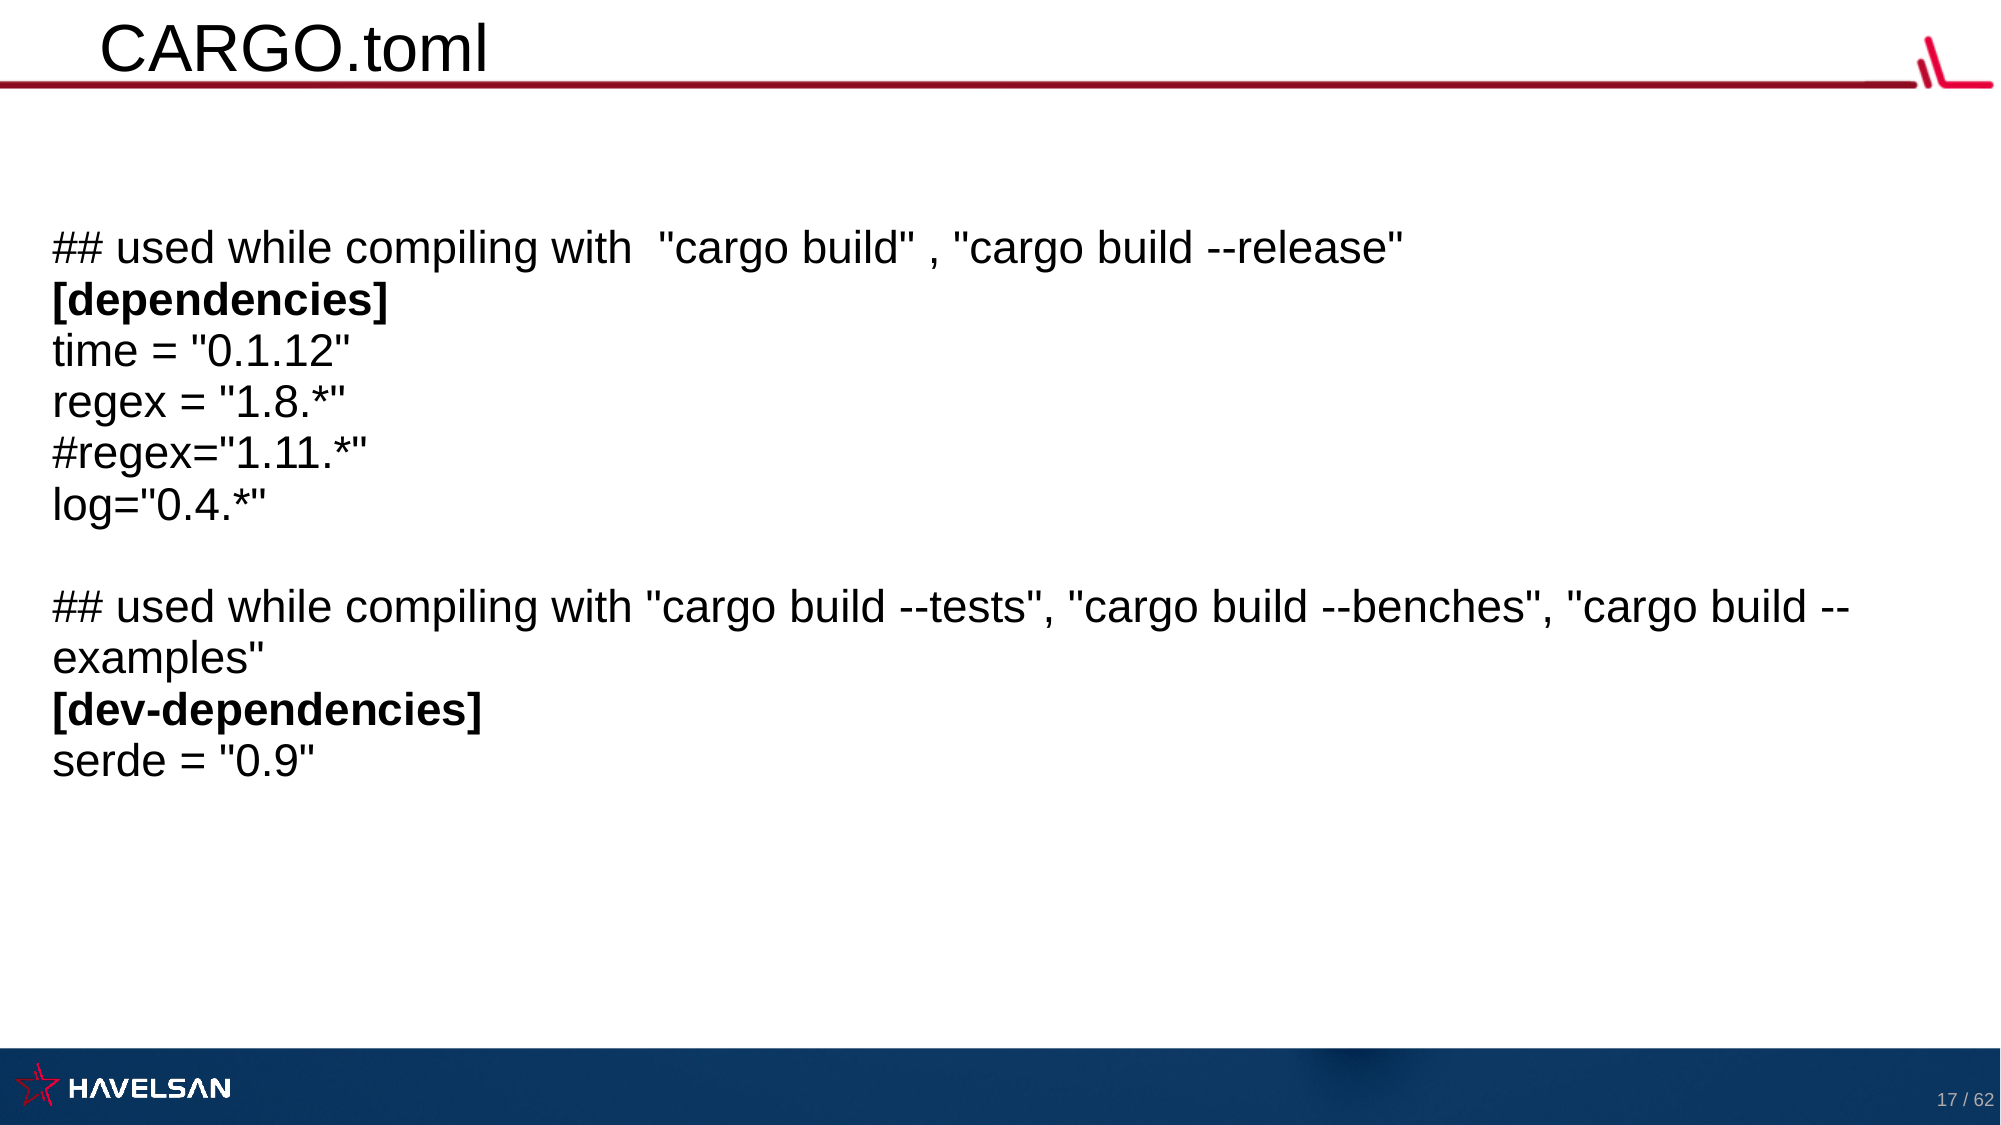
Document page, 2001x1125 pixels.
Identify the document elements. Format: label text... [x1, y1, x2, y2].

text_box ## used while compiling with "cargo build" , "cargo build --release" [dependencies] time = "0.1.12" regex = "1.8.*" #regex="1.11.*" log="0.4.*" ## used while compiling with "cargo build --tests", "cargo build --benches", "cargo build --examples" [dev-dependencies] serde = "0.9" [37, 112, 1951, 1076]
picture [0, 0, 2001, 1125]
title CARGO.toml [99, 44, 1686, 55]
